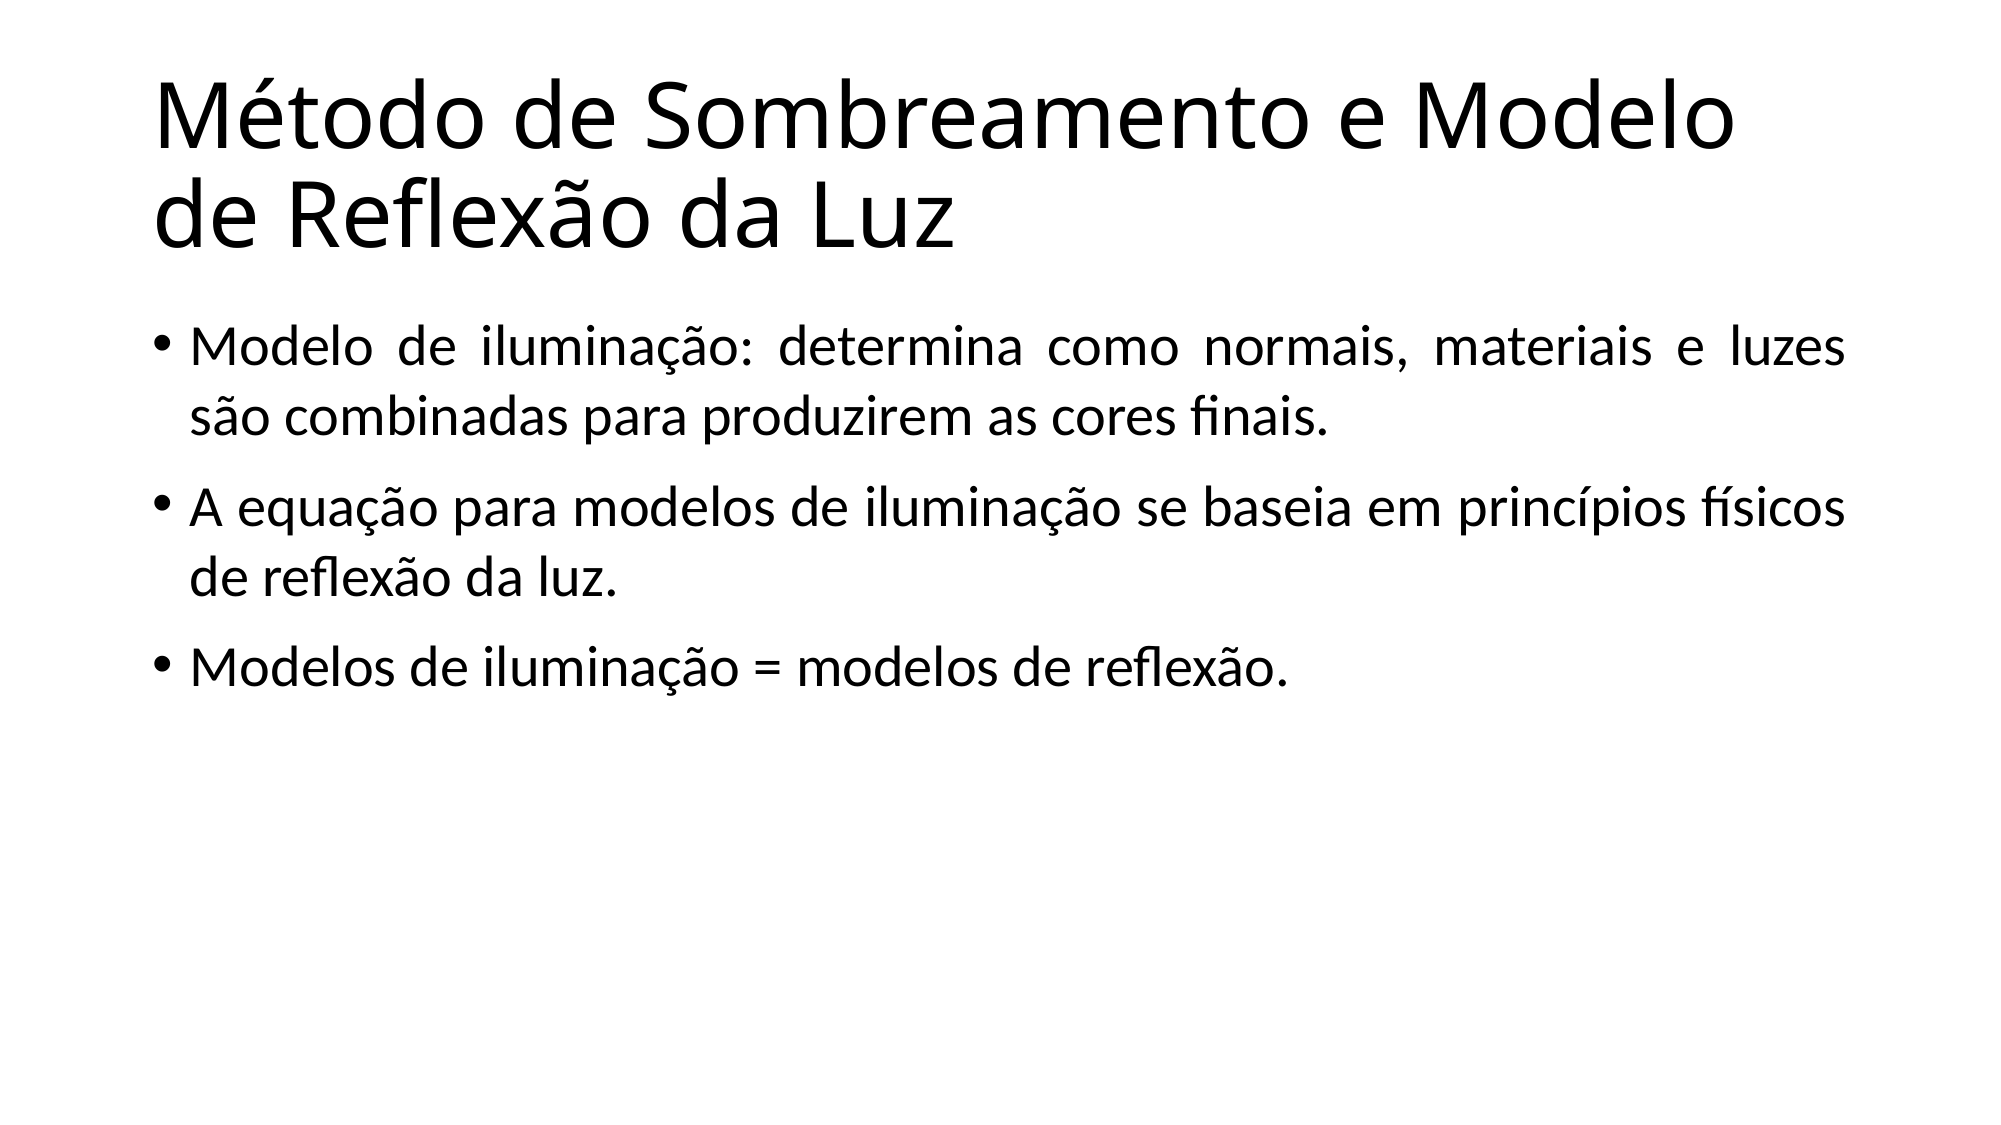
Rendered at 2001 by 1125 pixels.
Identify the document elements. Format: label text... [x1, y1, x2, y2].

list Modelo de iluminação: determina como normais, materiais e luzes são combinadas para produzirem as cores finais. A equação para modelos de iluminação se baseia em princípios físicos de reflexão da luz. Modelos de iluminação = modelos de reflexão. [137, 299, 1863, 1014]
title Método de Sombreamento e Modelo de Reflexão da Luz [137, 59, 1863, 278]
